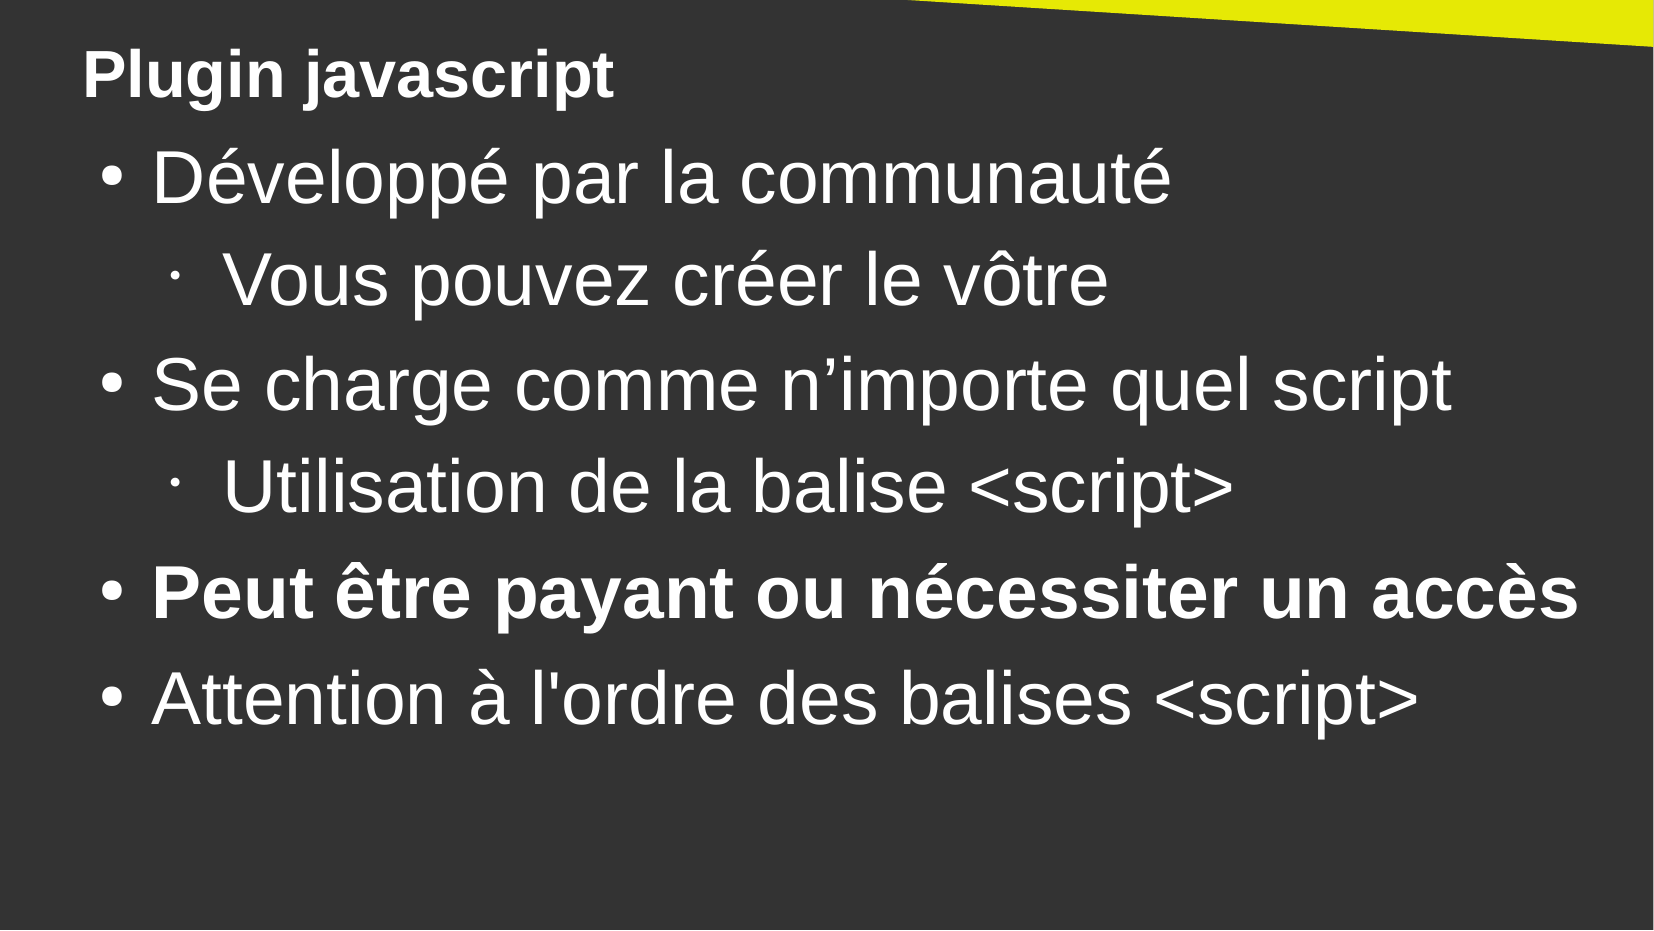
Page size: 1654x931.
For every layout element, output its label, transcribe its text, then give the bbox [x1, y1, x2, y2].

title Plugin javascript [82, 37, 1571, 114]
list Développé par la communauté Vous pouvez créer le vôtre Se charge comme n’importe quel script Utilisation de la balise <script> Peut être payant ou nécessiter un accès Attention à l'ordre des balises <script> [80, 135, 1620, 804]
text_box [907, 0, 1654, 47]
